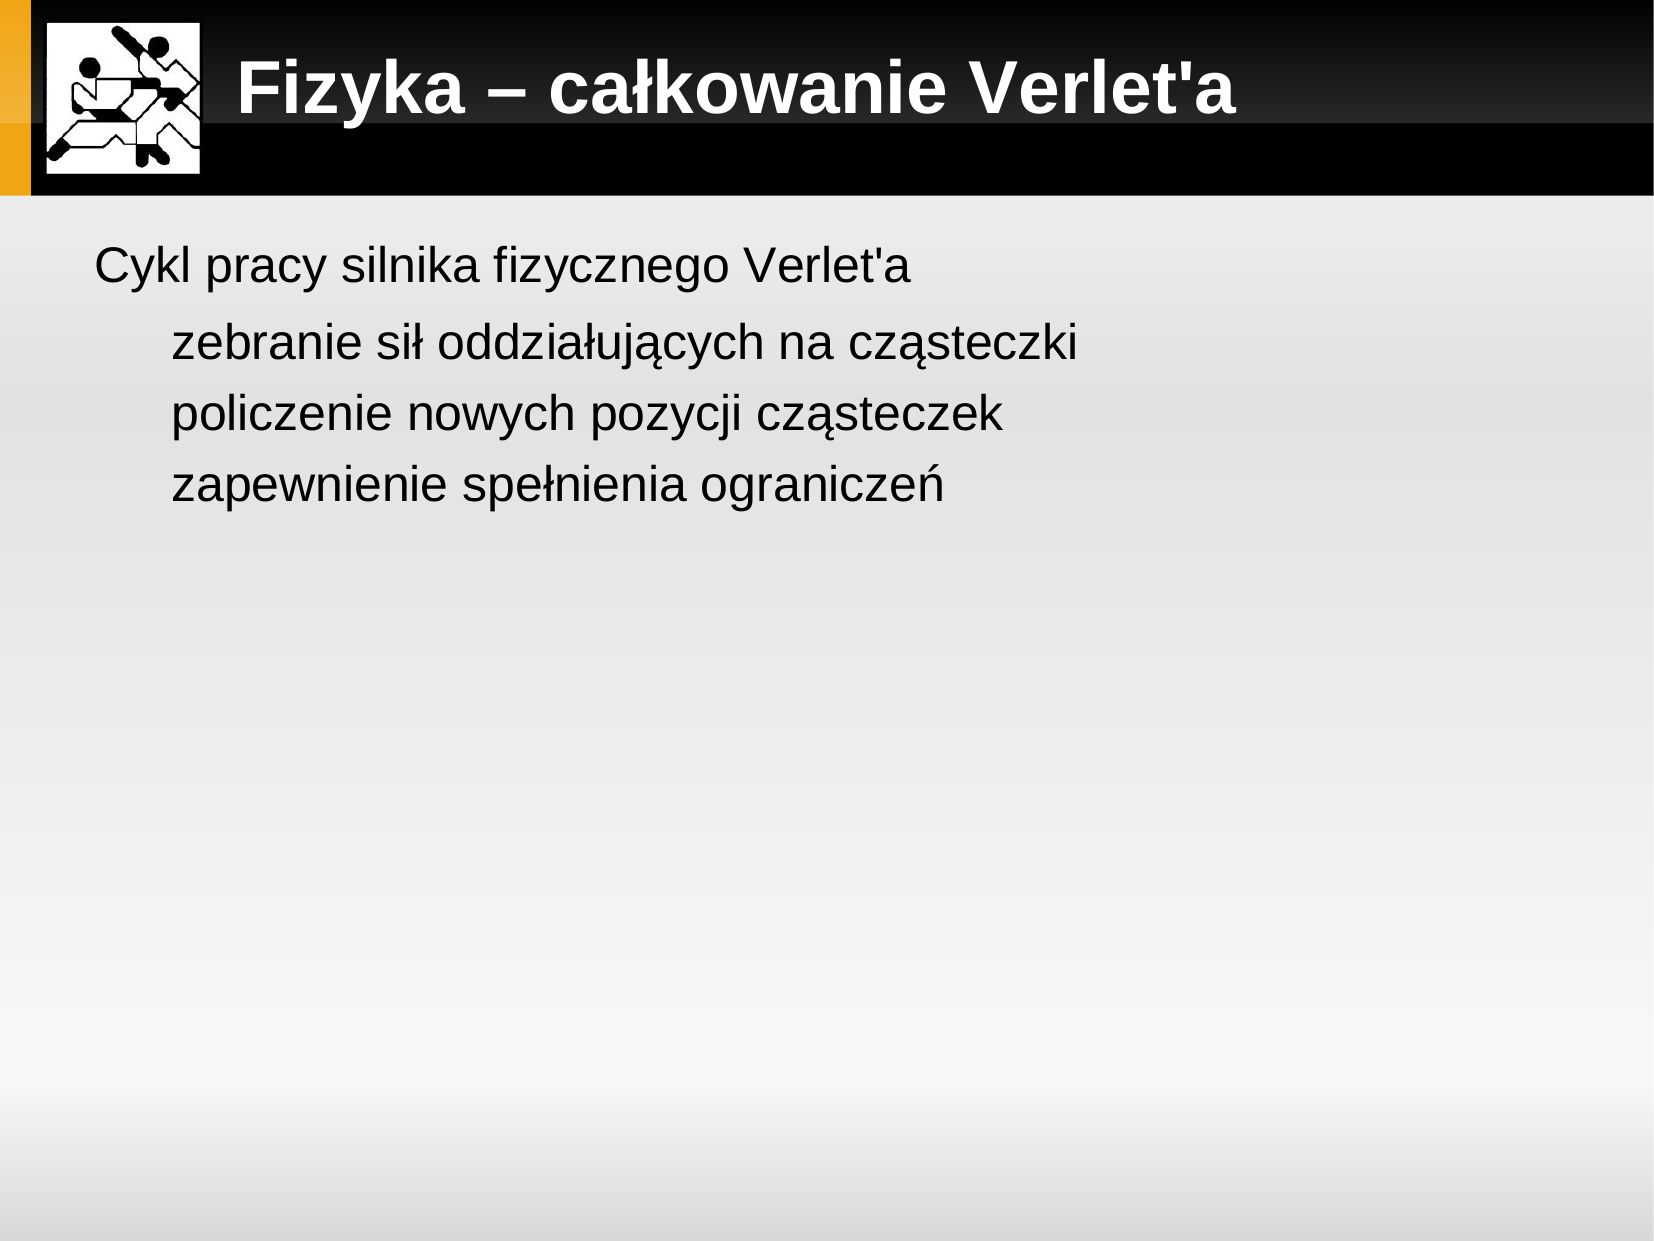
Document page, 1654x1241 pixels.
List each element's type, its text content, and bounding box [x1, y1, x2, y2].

list Cykl pracy silnika fizycznego Verlet'a zebranie sił oddziałujących na cząsteczki policzenie nowych pozycji cząsteczek zapewnienie spełnienia ograniczeń [77, 244, 1565, 1063]
text_box Fizyka – całkowanie Verlet'a [236, 48, 1595, 130]
picture [0, 0, 1654, 1241]
